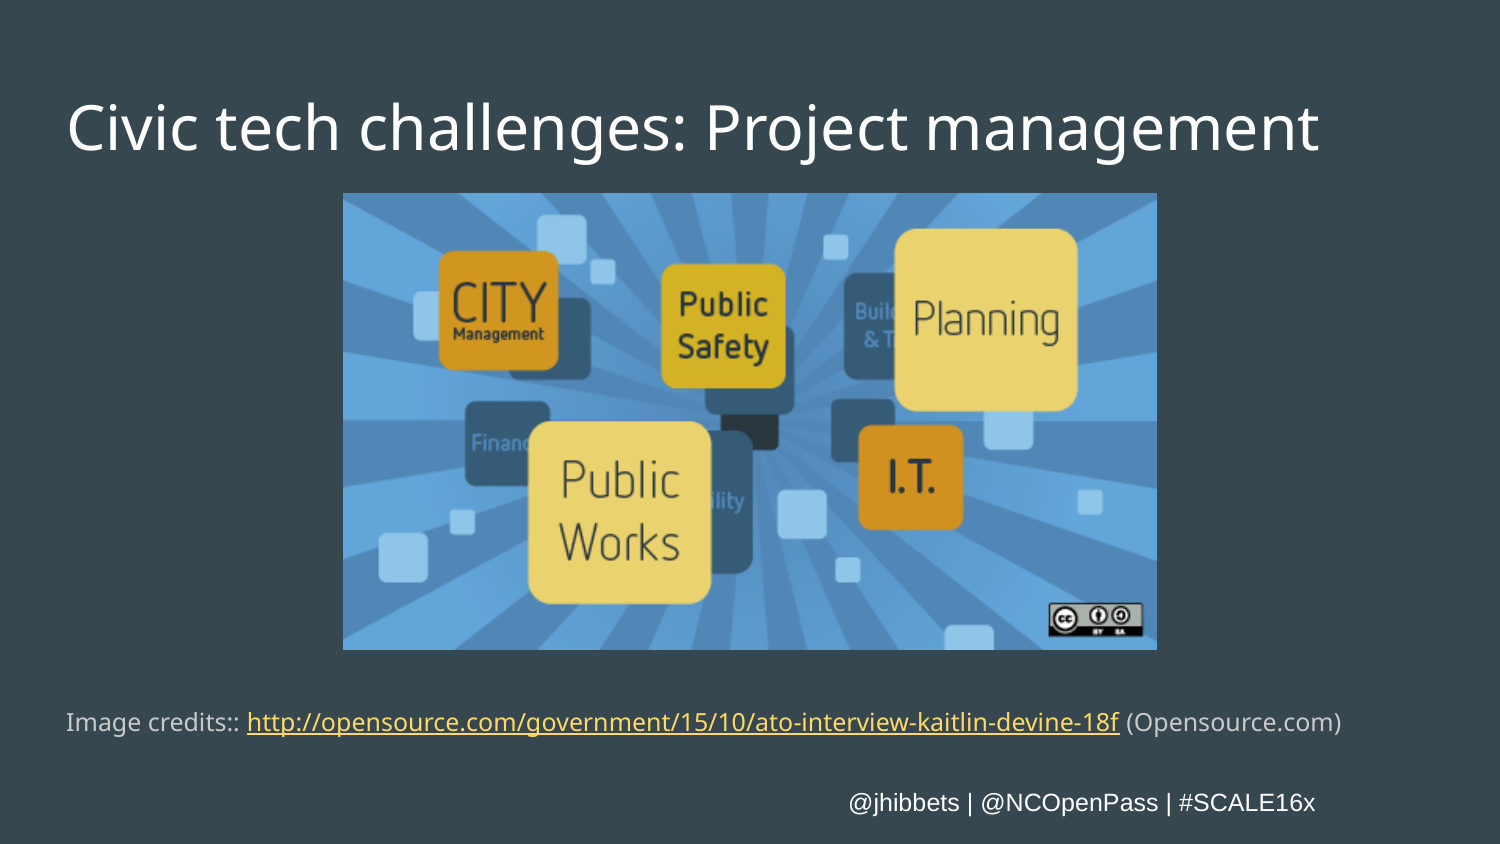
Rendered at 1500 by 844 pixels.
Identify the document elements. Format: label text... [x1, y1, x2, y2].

title Civic tech challenges: Project management [51, 72, 1449, 167]
text_box Image credits:: http://opensource.com/government/15/10/ato-interview-kaitlin-devine-18f (Opensource.com) [51, 686, 1449, 750]
picture [343, 193, 1157, 650]
